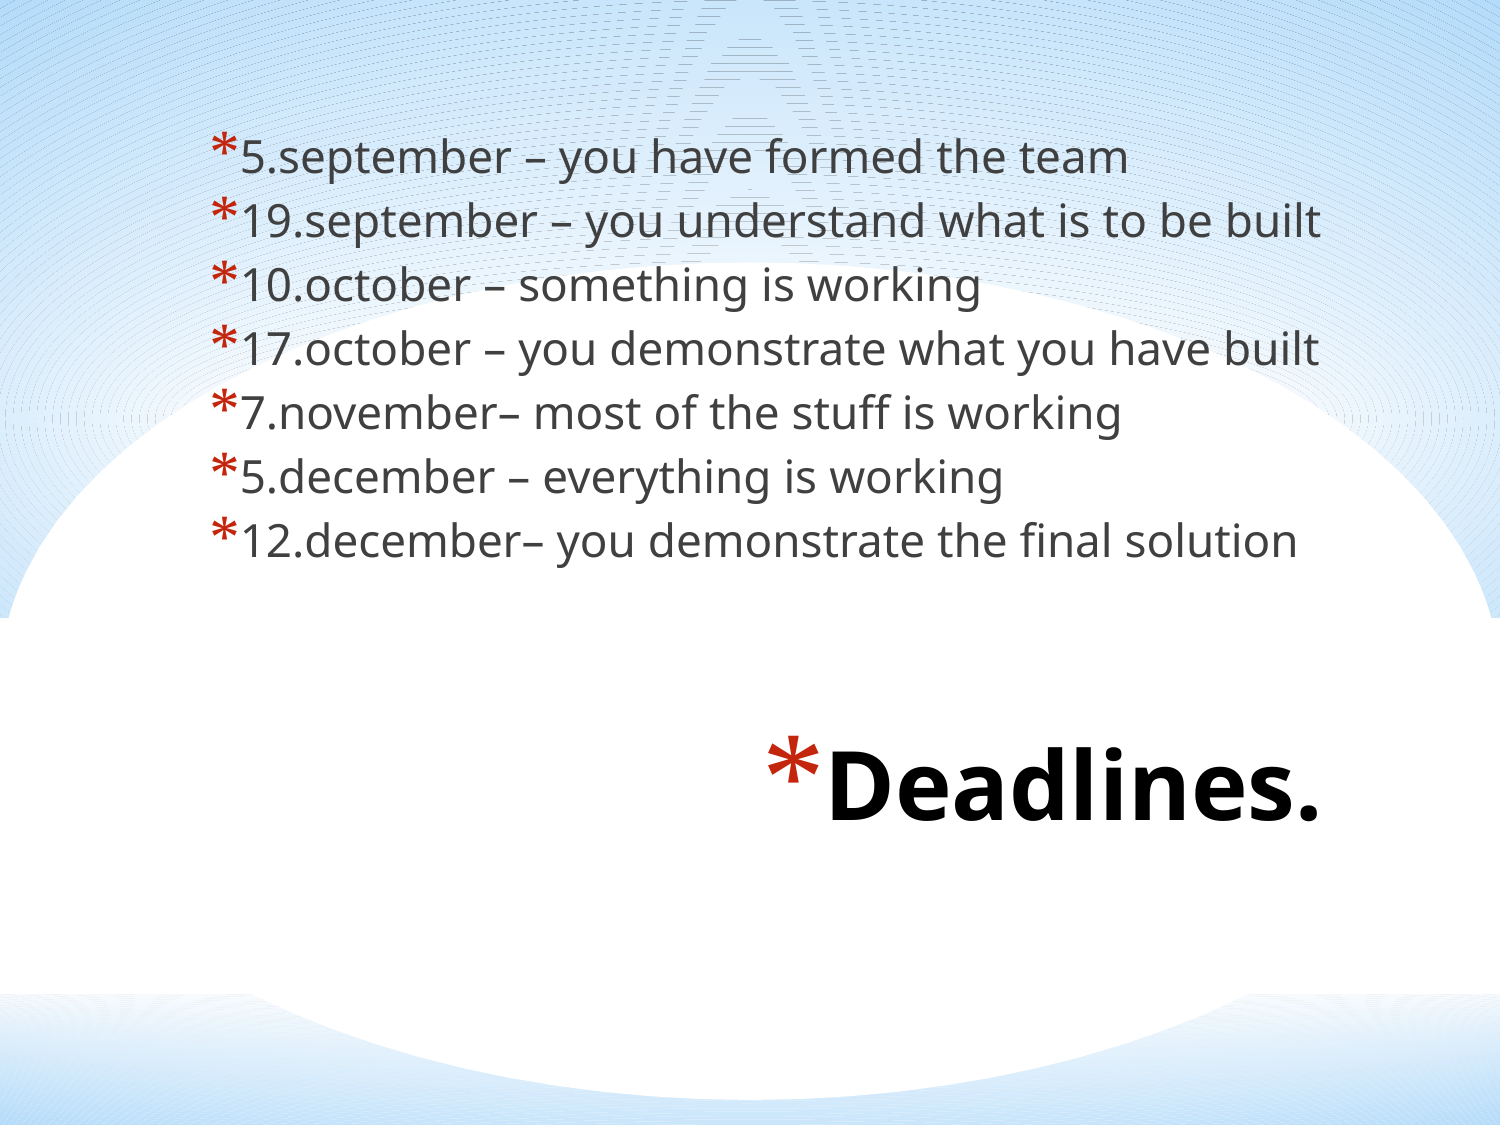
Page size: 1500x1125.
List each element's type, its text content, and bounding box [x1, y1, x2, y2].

title Deadlines. [127, 717, 1363, 905]
list 5.september – you have formed the team 19.september – you understand what is to be built 10.october – something is working 17.october – you demonstrate what you have built 7.november– most of the stuff is working 5.december – everything is working 12.december– you demonstrate the final solution [187, 120, 1348, 690]
